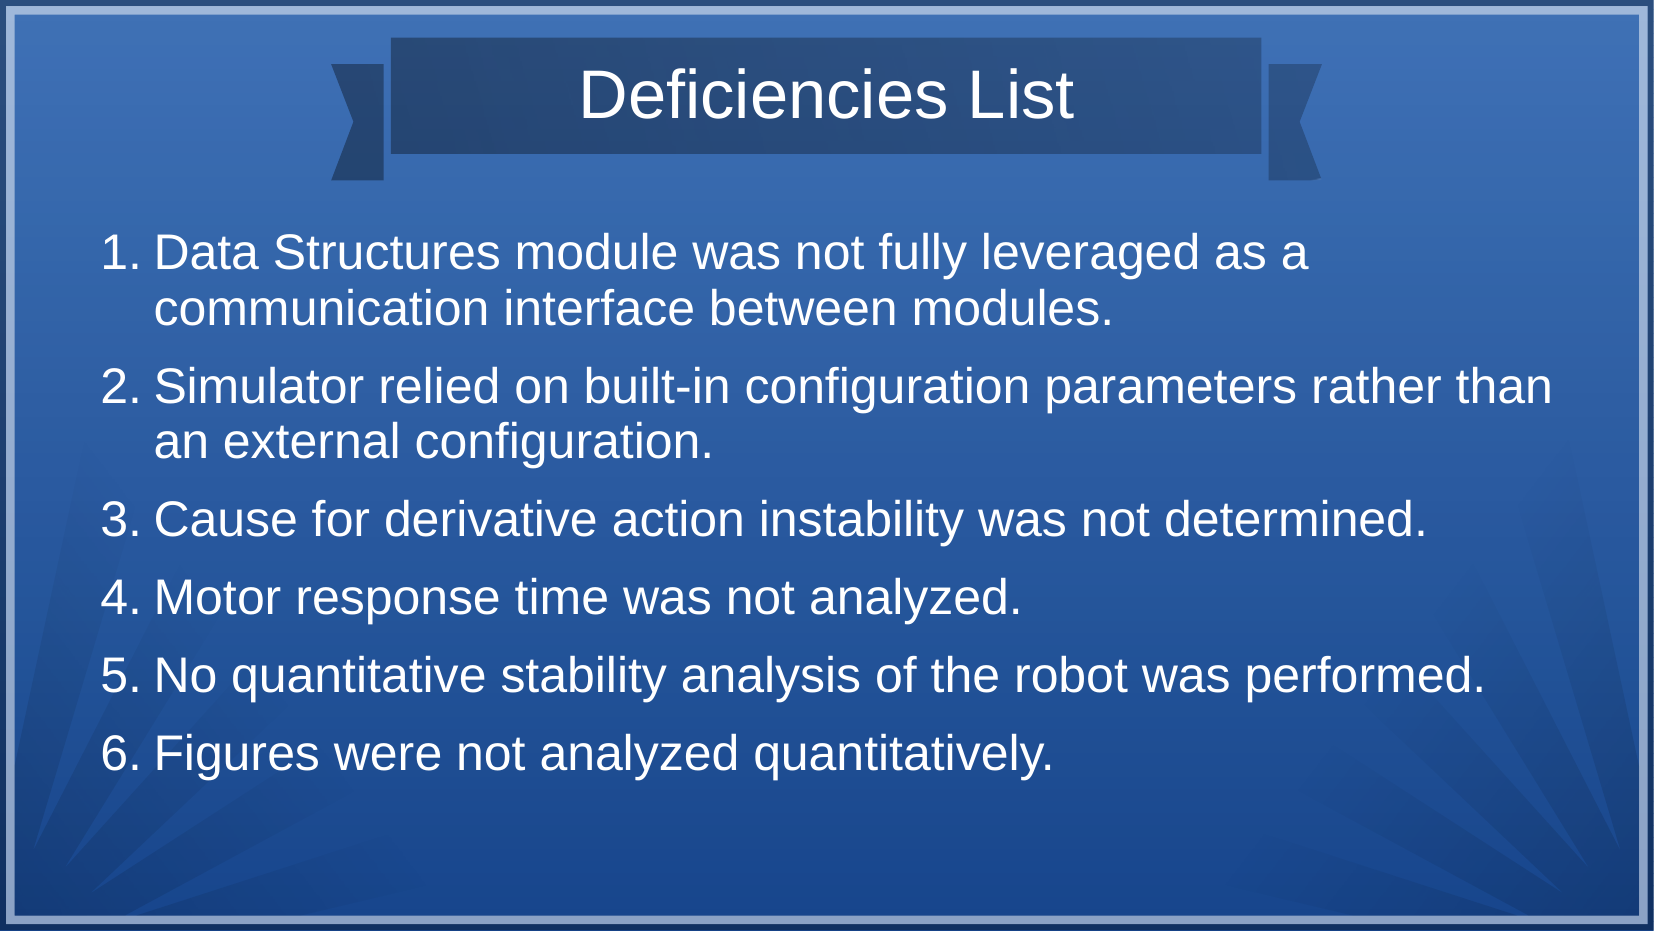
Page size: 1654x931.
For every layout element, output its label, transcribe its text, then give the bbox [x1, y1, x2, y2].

list Data Structures module was not fully leveraged as a communication interface between modules. Simulator relied on built-in configuration parameters rather than an external configuration. Cause for derivative action instability was not determined. Motor response time was not analyzed. No quantitative stability analysis of the robot was performed. Figures were not analyzed quantitatively. [82, 224, 1571, 848]
title Deficiencies List [389, 35, 1264, 154]
